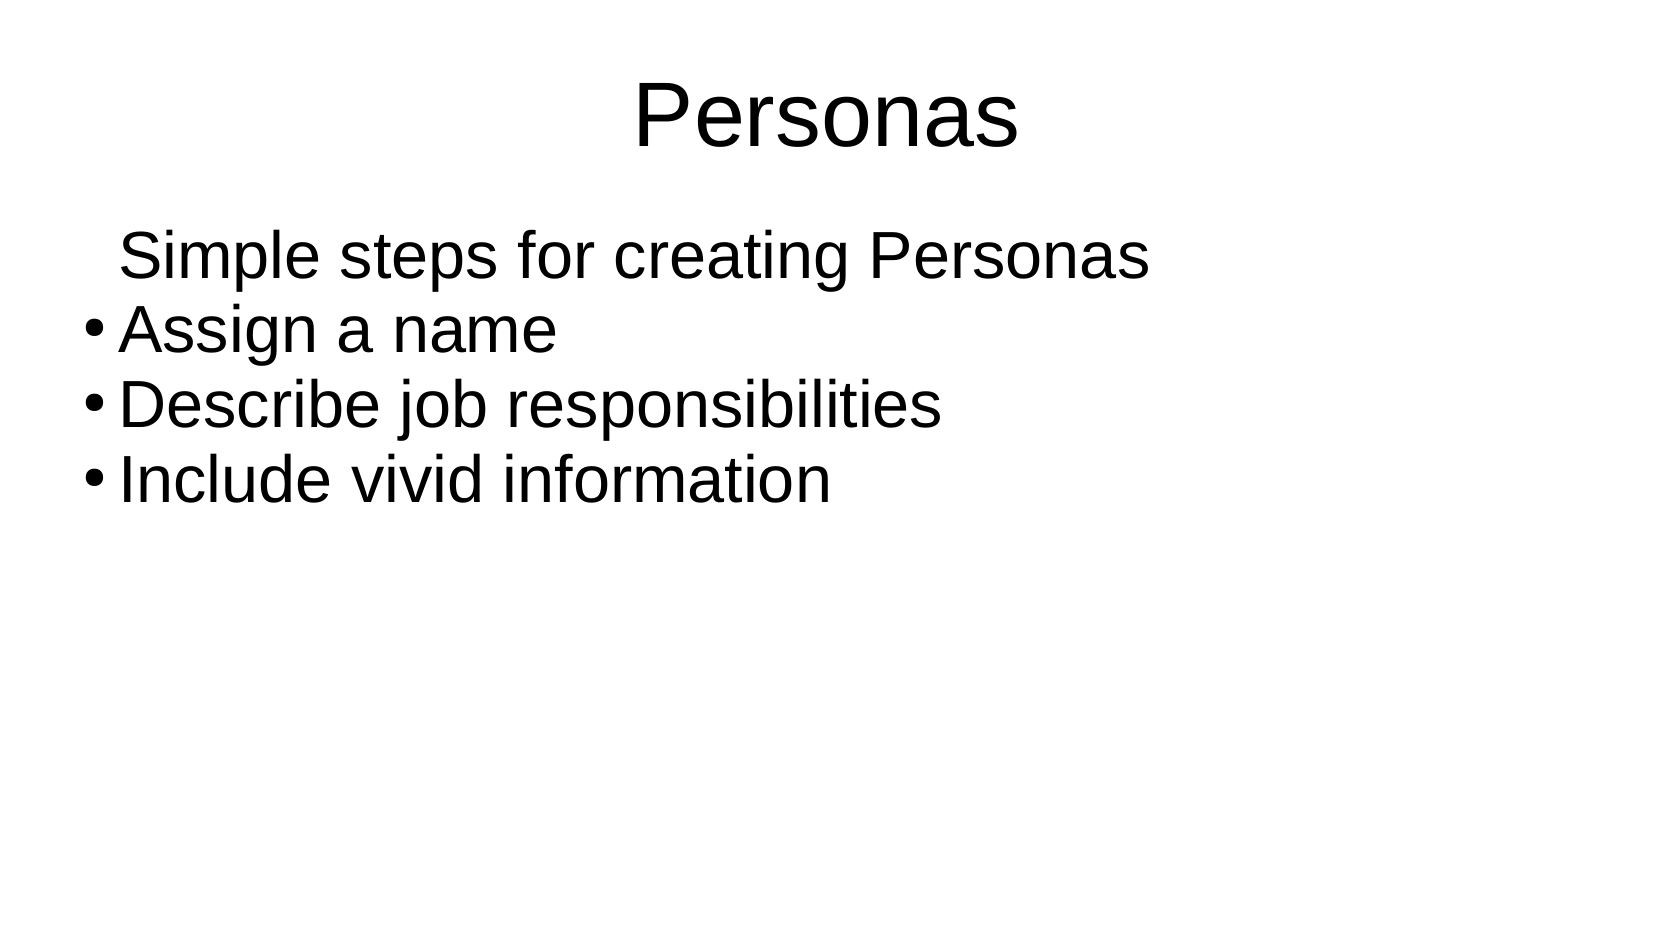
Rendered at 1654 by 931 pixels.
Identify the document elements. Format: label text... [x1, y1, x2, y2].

subtitle Simple steps for creating Personas Assign a name Describe job responsibilities Include vivid information [82, 217, 1571, 758]
title Personas [82, 37, 1571, 193]
